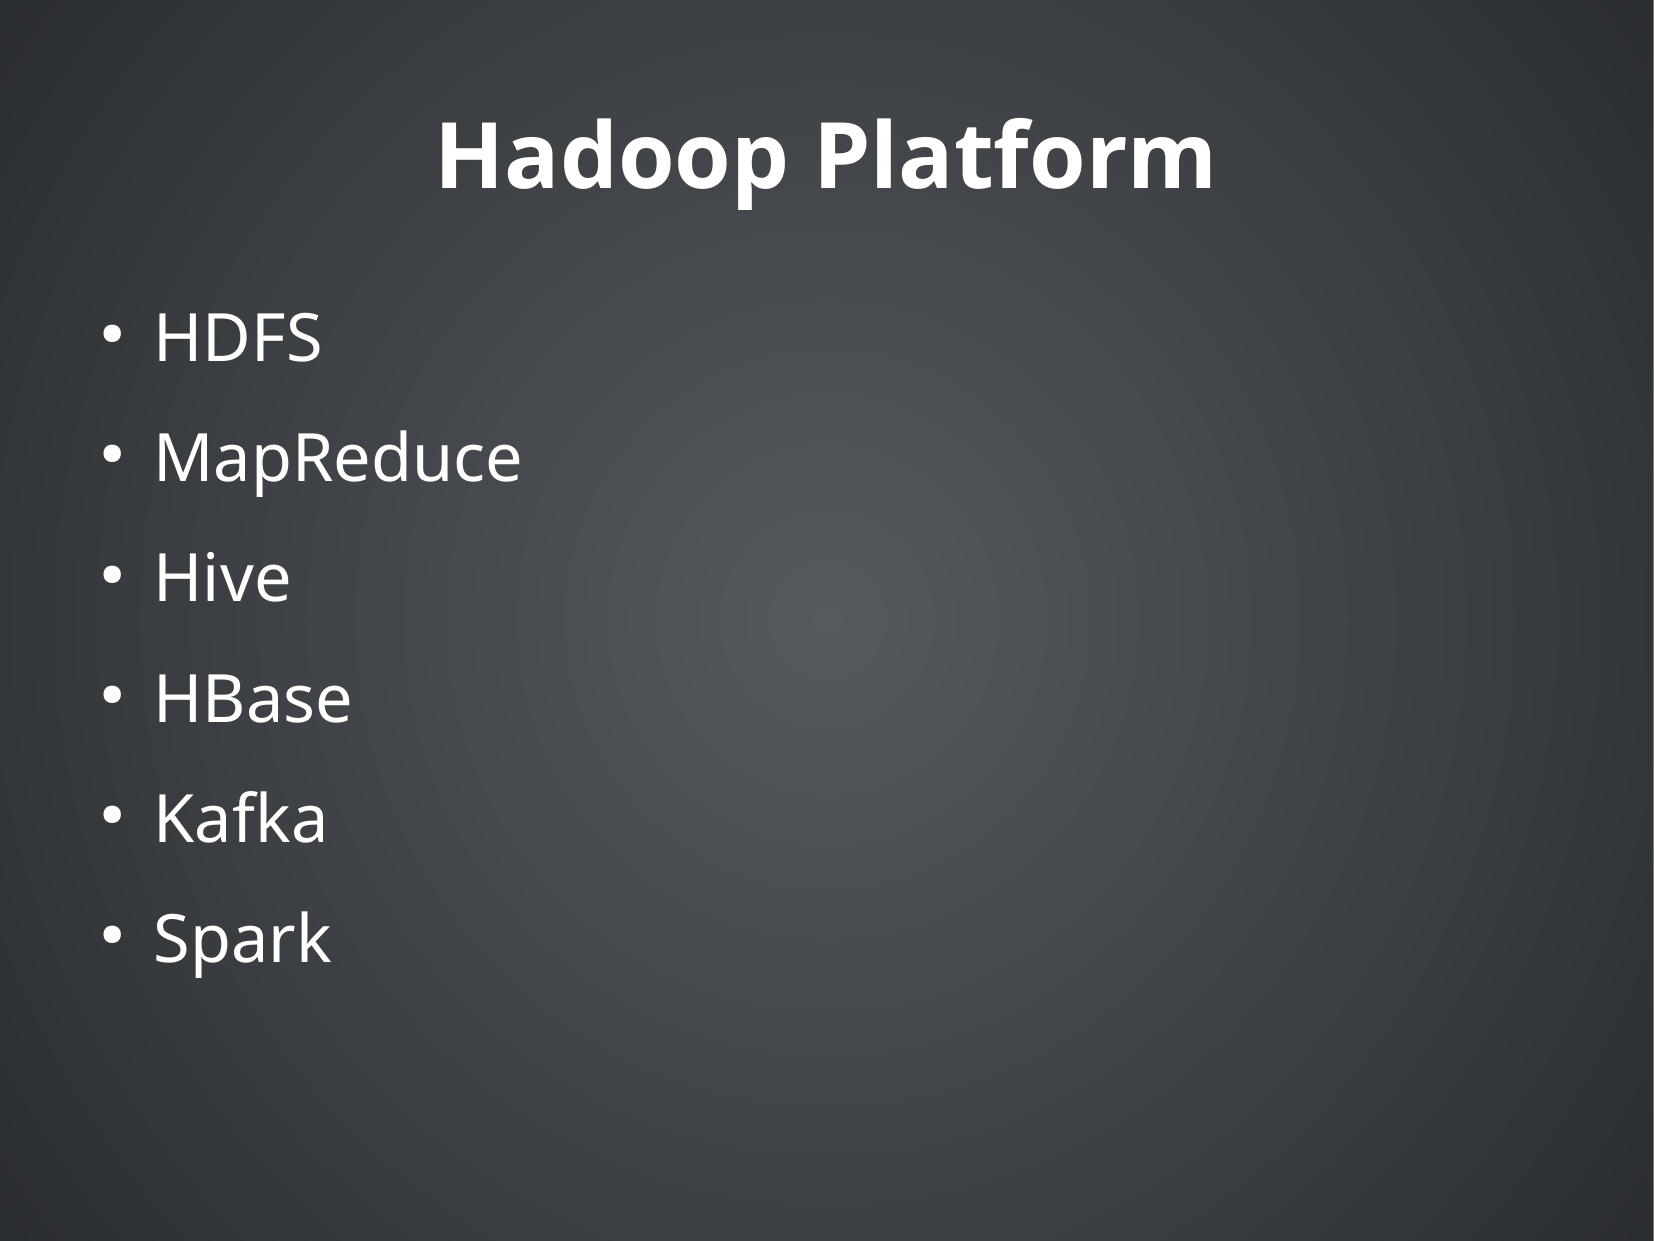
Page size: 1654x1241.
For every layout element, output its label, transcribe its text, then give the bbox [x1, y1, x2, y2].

title Hadoop Platform [82, 49, 1571, 257]
picture [0, 0, 1654, 1241]
list HDFS MapReduce Hive HBase Kafka Spark [82, 290, 1571, 1010]
